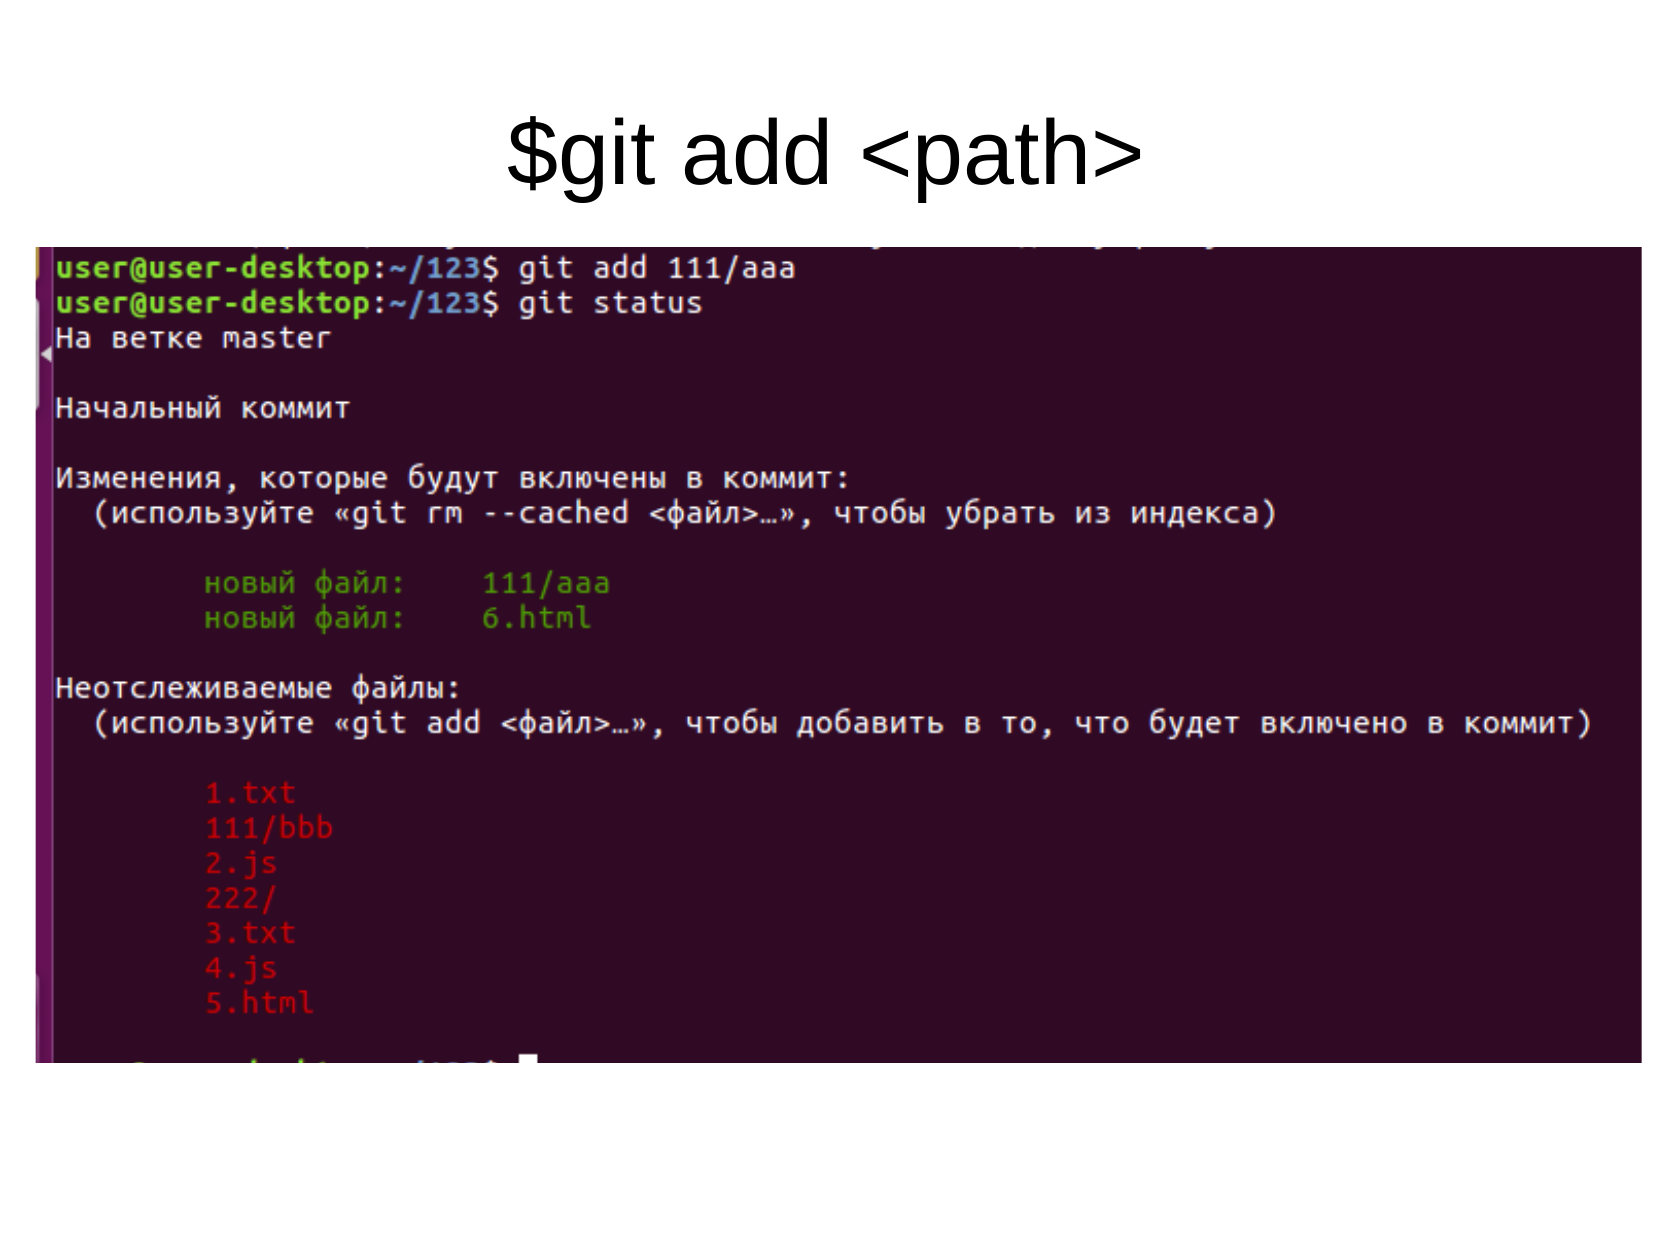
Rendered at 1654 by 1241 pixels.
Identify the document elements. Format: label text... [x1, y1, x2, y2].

picture [35, 247, 1642, 1063]
title $git add <path> [82, 49, 1571, 247]
